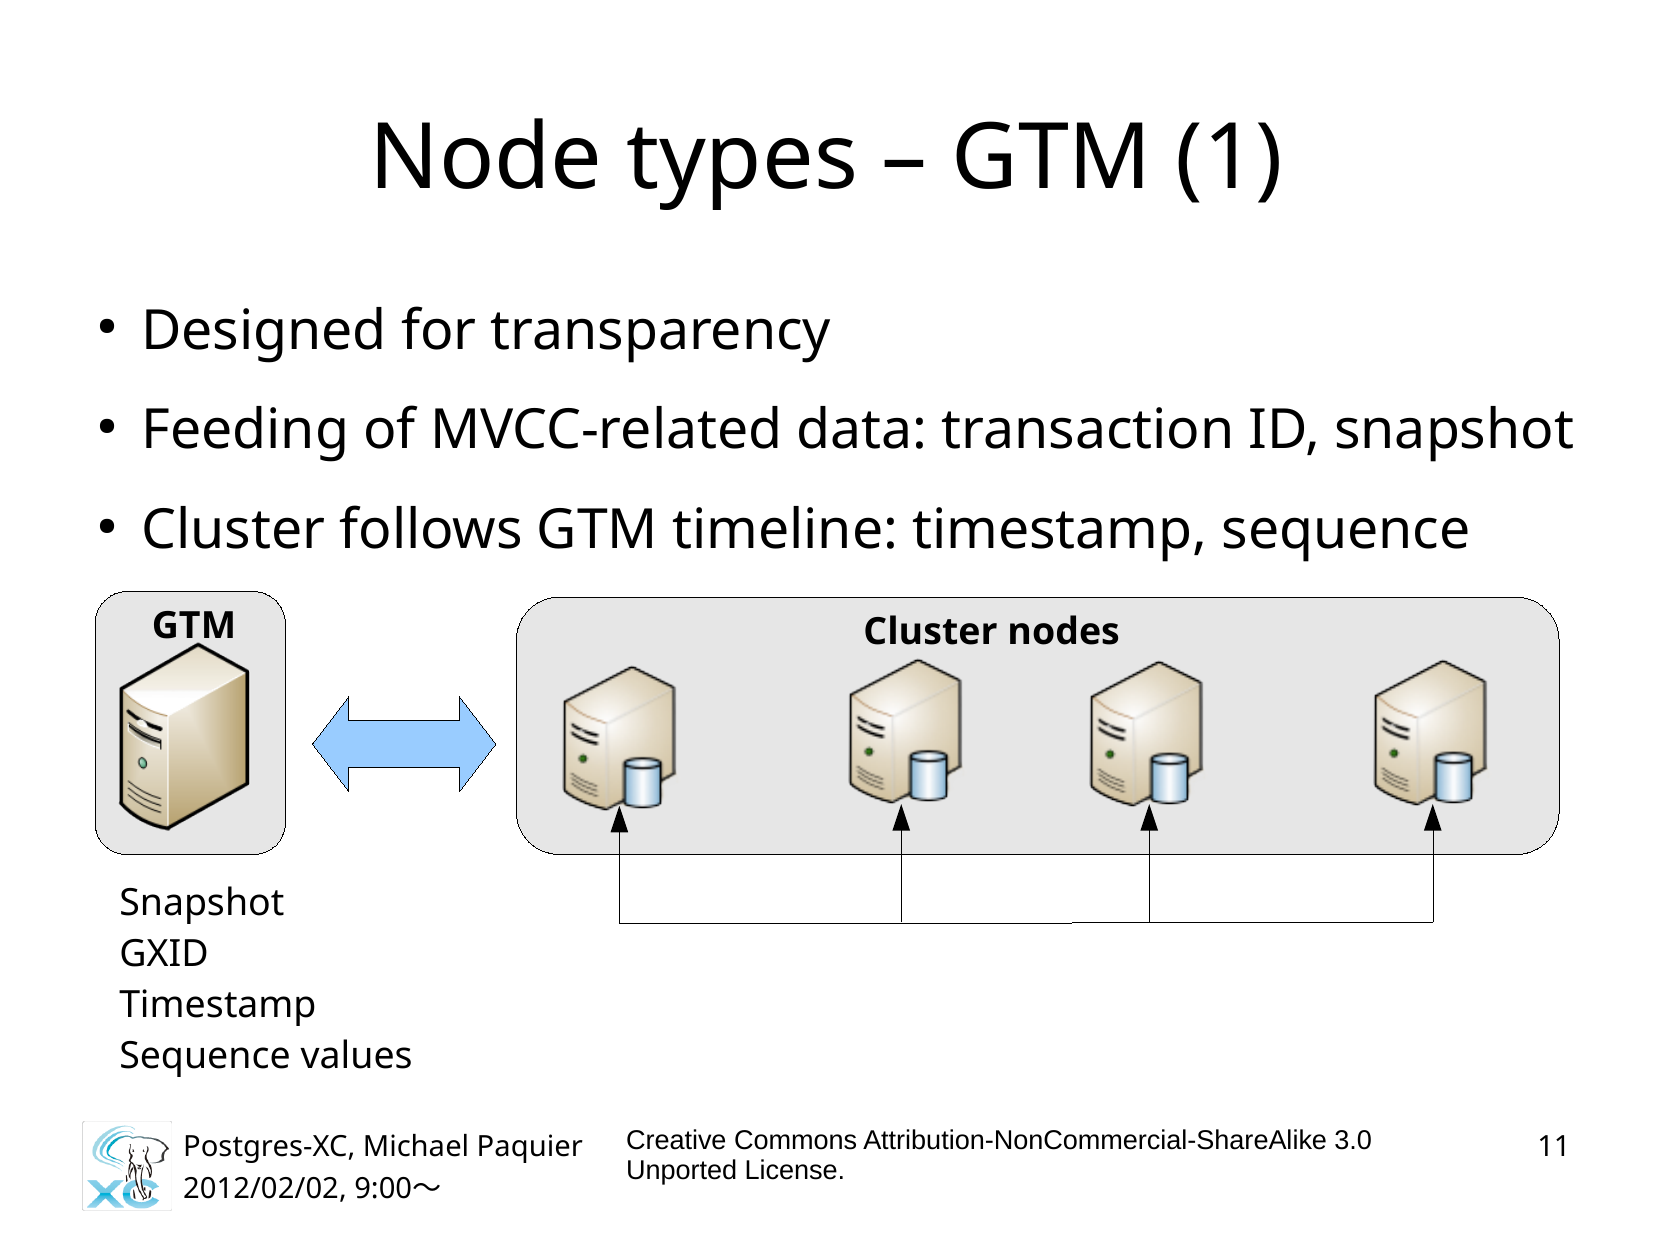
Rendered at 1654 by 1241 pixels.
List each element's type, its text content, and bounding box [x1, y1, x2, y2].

picture [562, 665, 681, 814]
picture [848, 658, 967, 807]
text_box GTM [137, 591, 259, 652]
text_box [312, 696, 496, 792]
picture [1089, 660, 1208, 809]
title Node types – GTM (1) [82, 56, 1571, 250]
picture [117, 640, 254, 836]
picture [82, 1121, 172, 1211]
text_box Cluster nodes [848, 597, 1167, 658]
picture [1373, 659, 1492, 808]
text_box [902, 597, 1560, 855]
list Designed for transparency Feeding of MVCC-related data: transaction ID, snapshot Cluster follows GTM timeline: timestamp, sequence [82, 290, 1590, 649]
text_box [516, 597, 901, 855]
text_box [95, 591, 286, 855]
text_box Snapshot GXID Timestamp Sequence values [104, 867, 451, 1065]
